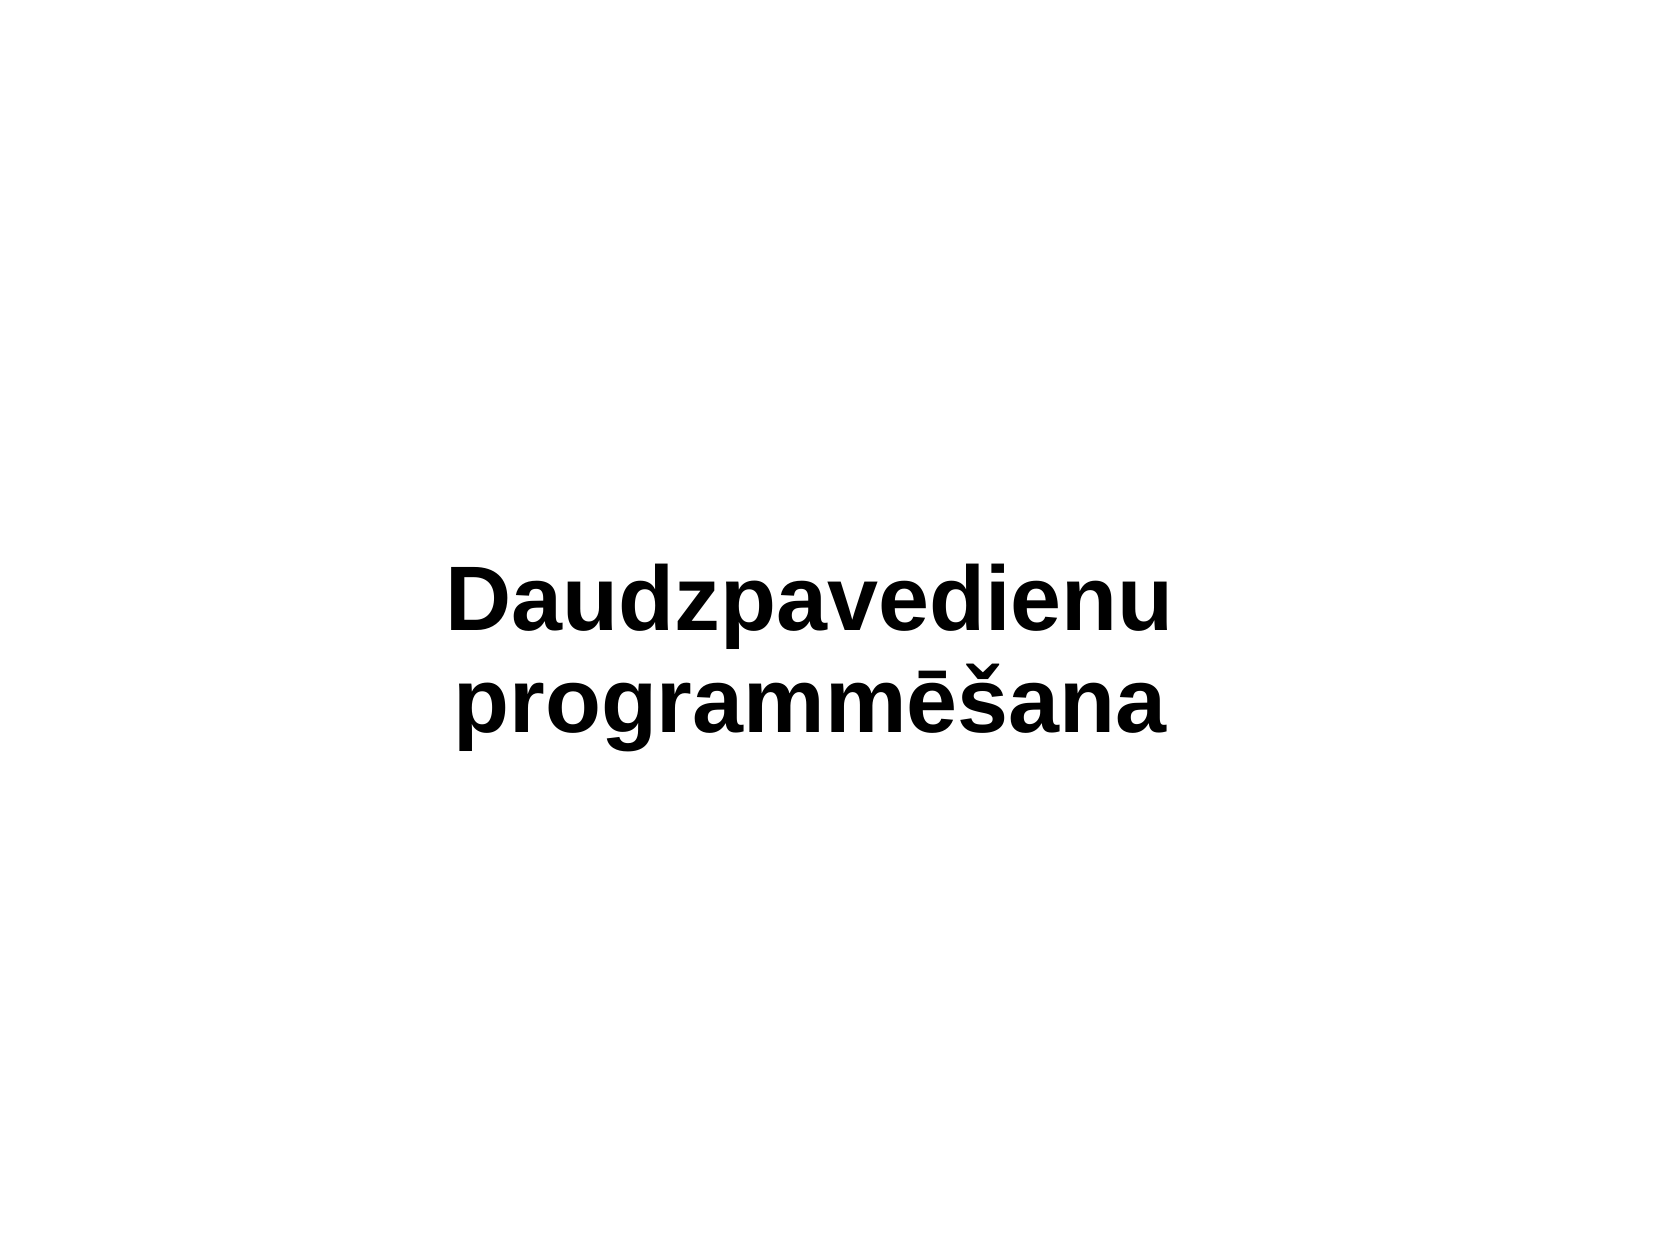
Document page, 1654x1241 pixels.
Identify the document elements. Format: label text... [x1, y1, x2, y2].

subtitle Daudzpavedienu programmēšana [82, 290, 1538, 1010]
